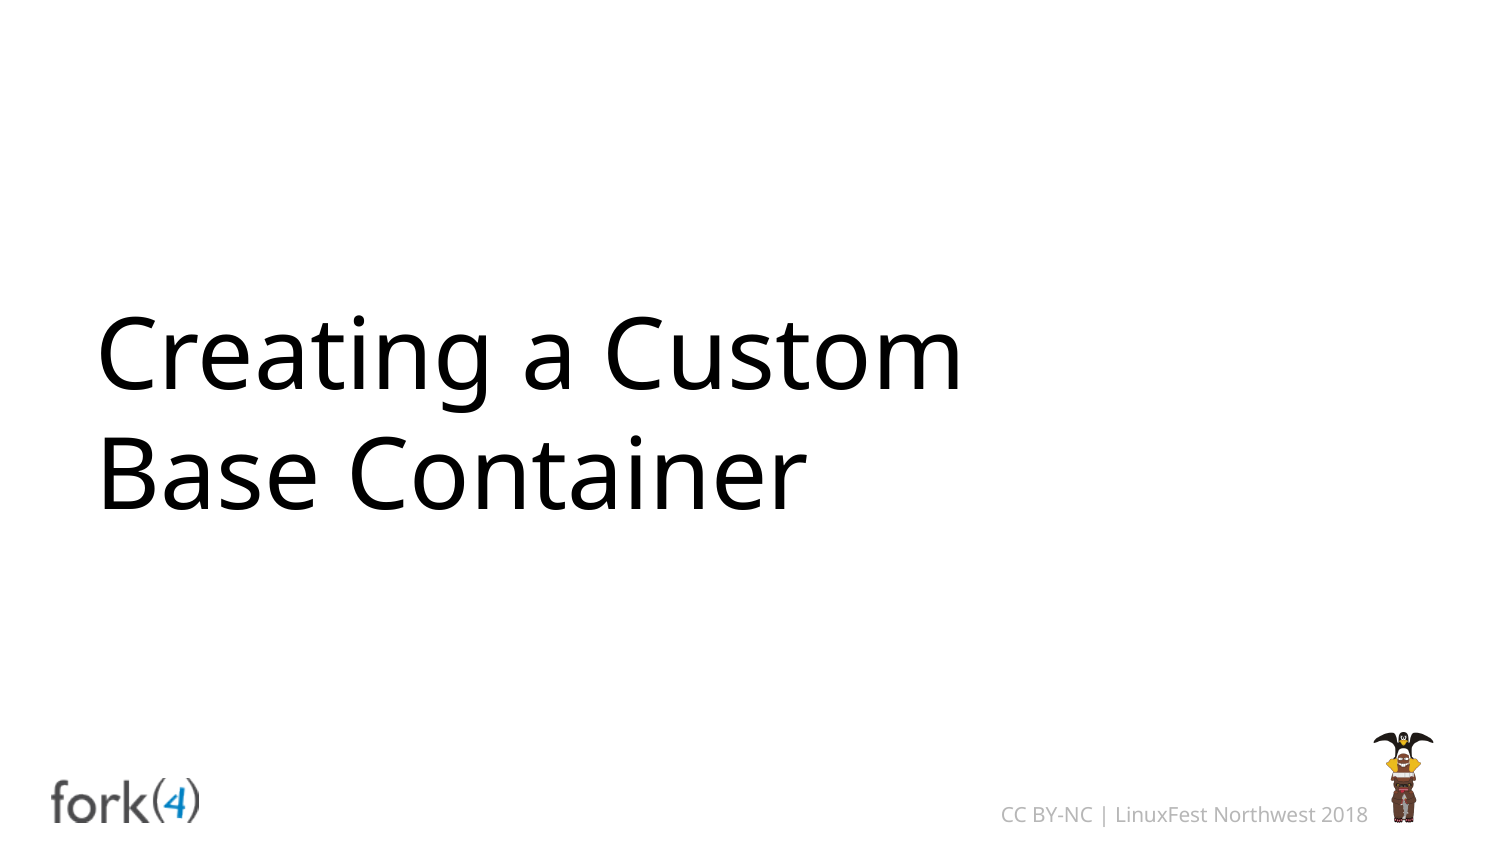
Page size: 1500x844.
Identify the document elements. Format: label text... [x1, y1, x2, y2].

title Creating a Custom Base Container [80, 73, 1125, 745]
picture [51, 778, 199, 823]
picture [1358, 732, 1449, 823]
